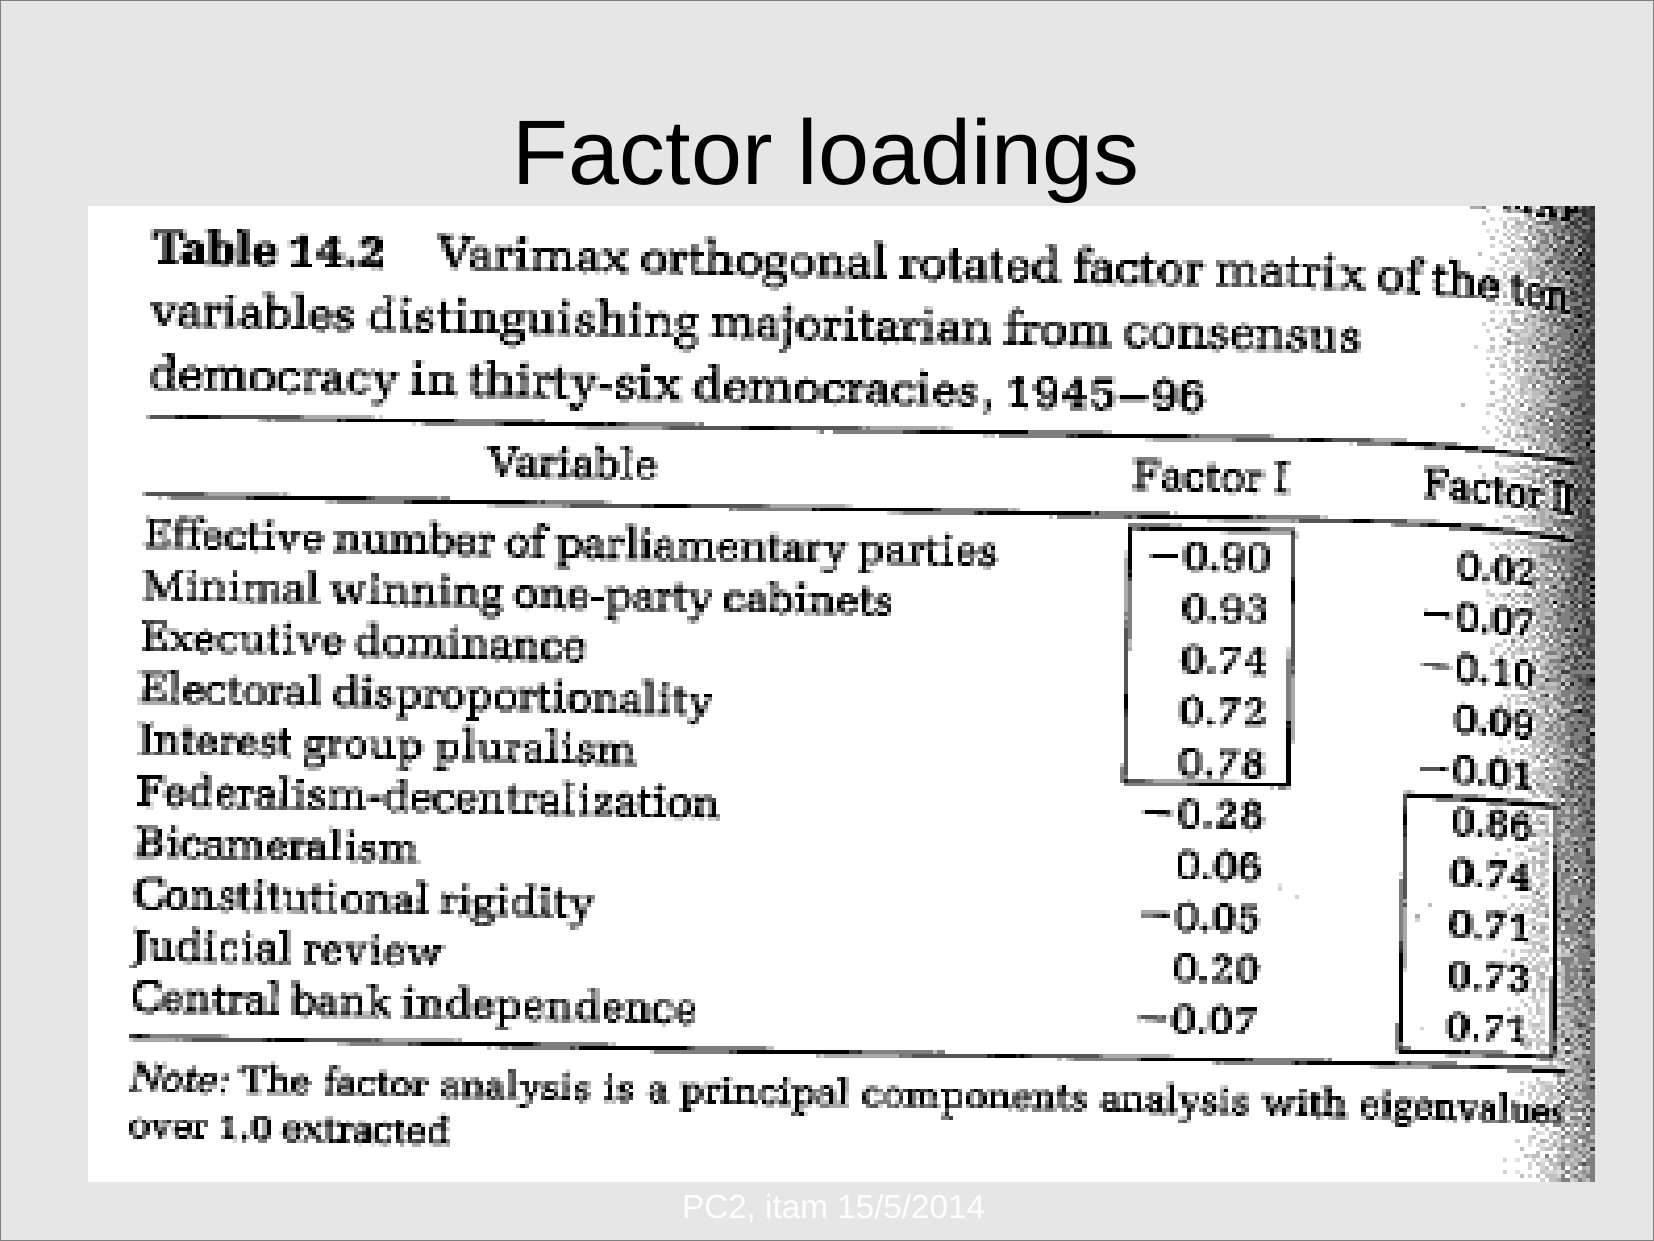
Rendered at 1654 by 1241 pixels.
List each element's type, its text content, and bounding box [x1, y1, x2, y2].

title Factor loadings [82, 49, 1571, 257]
picture [88, 206, 1595, 1182]
